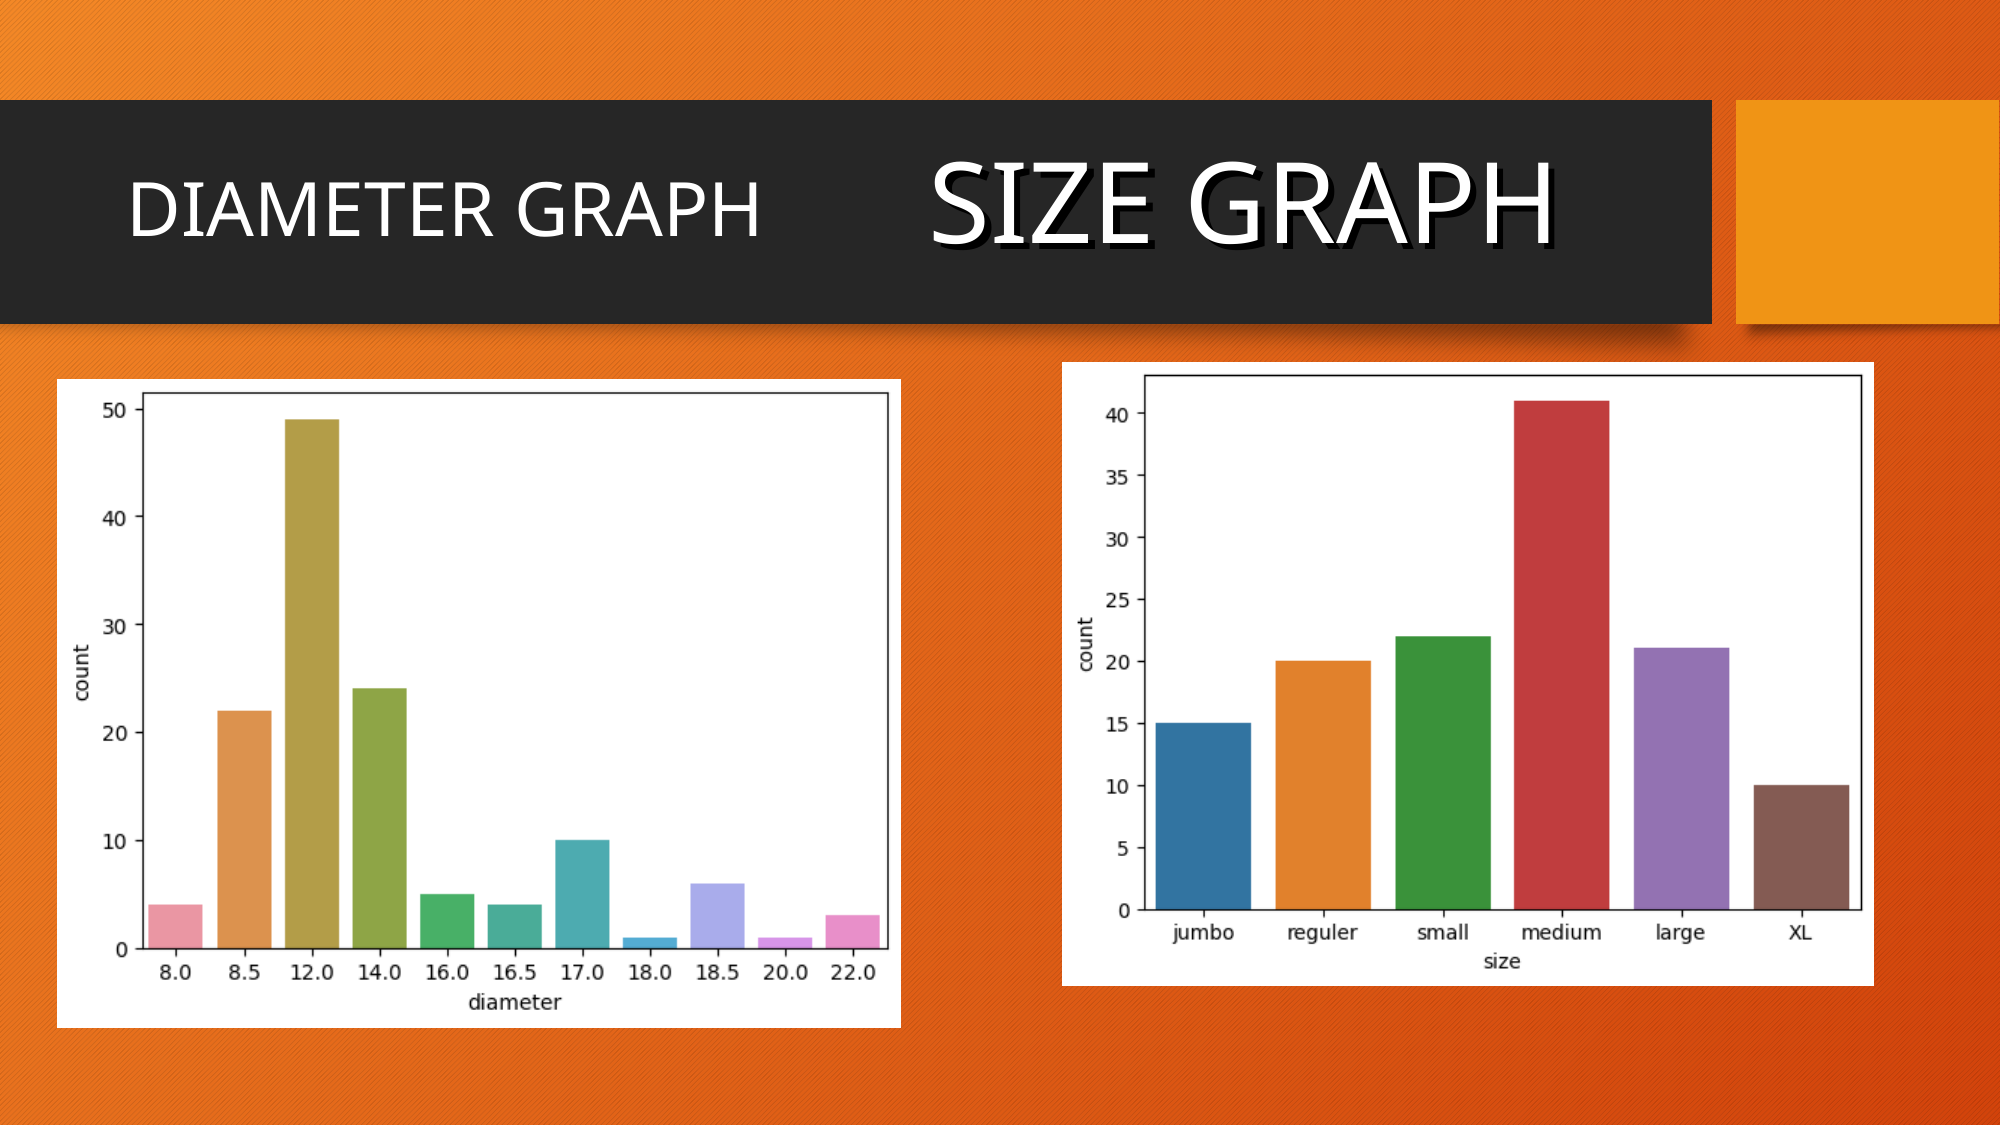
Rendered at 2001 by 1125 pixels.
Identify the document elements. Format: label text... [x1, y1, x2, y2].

picture [1062, 362, 1874, 986]
picture [57, 379, 901, 1028]
text_box SIZE GRAPH [900, 123, 1589, 274]
title DIAMETER GRAPH [111, 123, 1689, 301]
